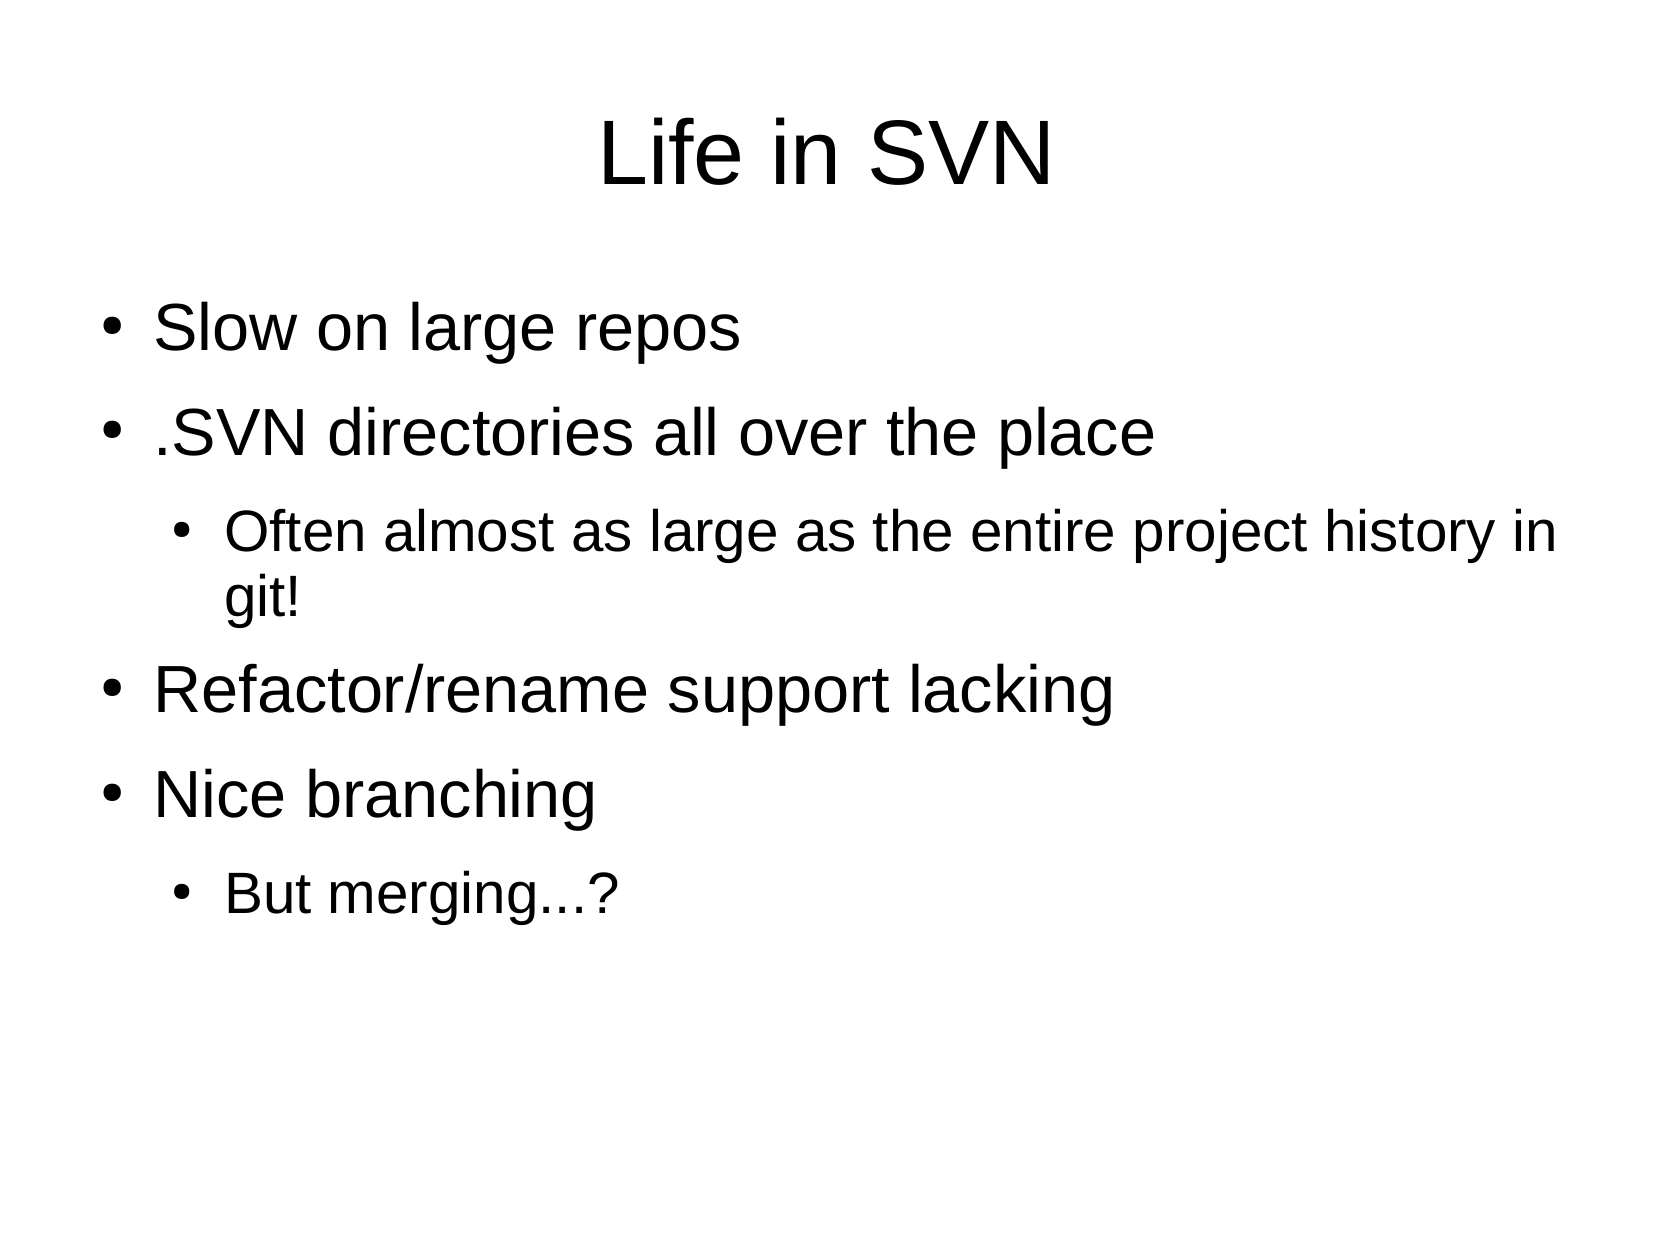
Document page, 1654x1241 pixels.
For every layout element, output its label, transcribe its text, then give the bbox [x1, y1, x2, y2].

list Slow on large repos .SVN directories all over the place Often almost as large as the entire project history in git! Refactor/rename support lacking Nice branching But merging...? [82, 290, 1571, 1109]
title Life in SVN [82, 56, 1571, 250]
